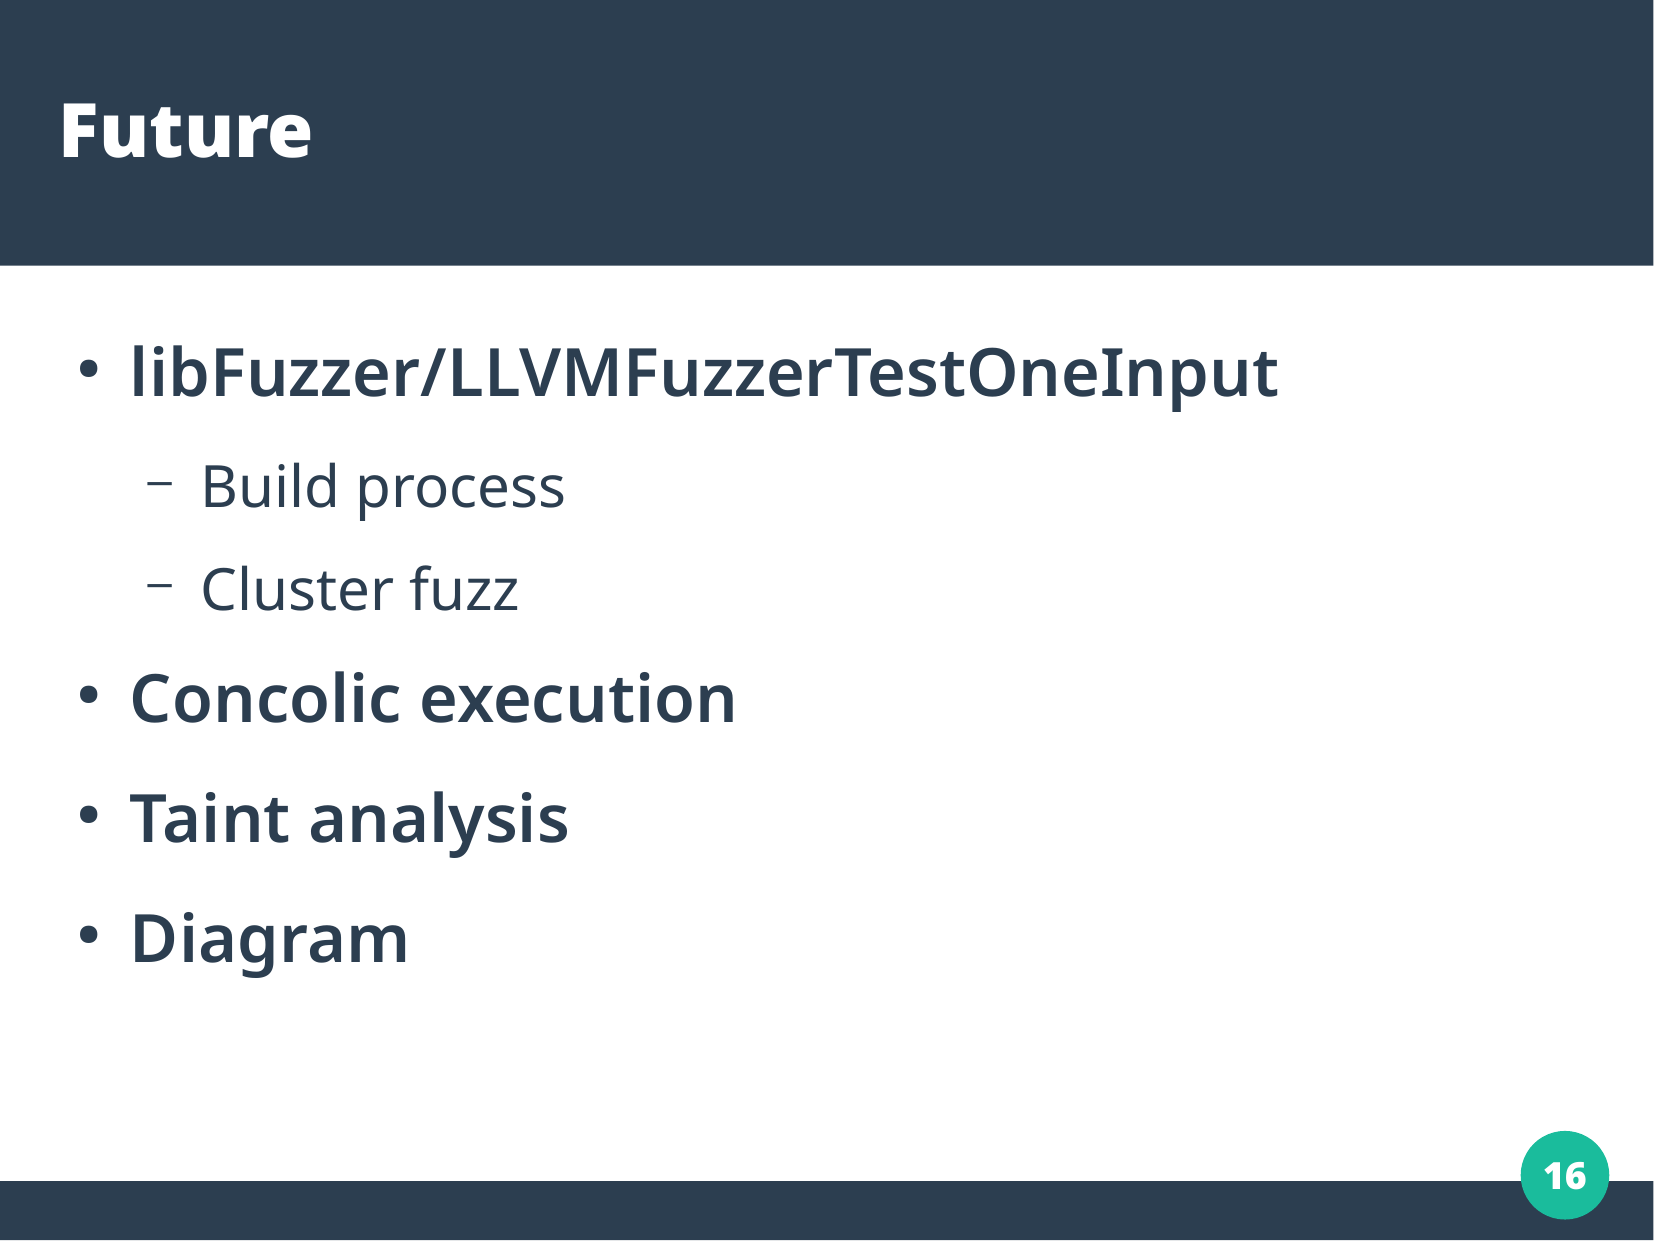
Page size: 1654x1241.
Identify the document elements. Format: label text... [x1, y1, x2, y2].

list libFuzzer/LLVMFuzzerTestOneInput Build process Cluster fuzz Concolic execution Taint analysis Diagram [59, 324, 1595, 1152]
title Future [59, 49, 1595, 207]
